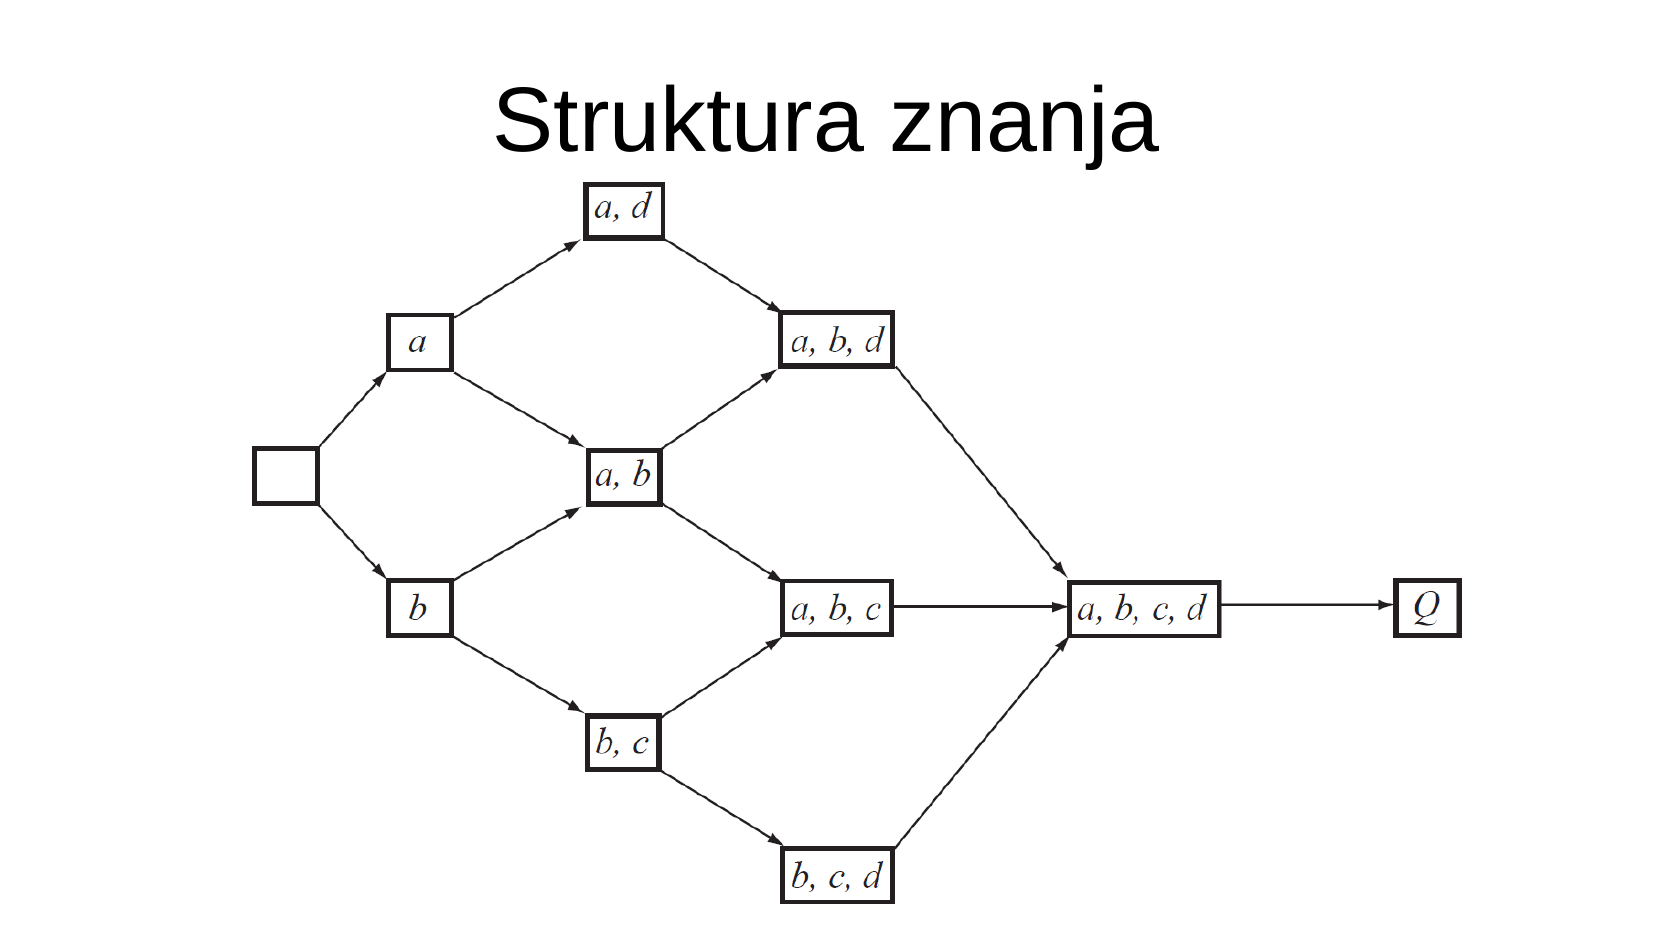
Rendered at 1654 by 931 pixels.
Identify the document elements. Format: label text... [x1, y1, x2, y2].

title Struktura znanja [82, 37, 1571, 193]
picture [204, 177, 1489, 924]
